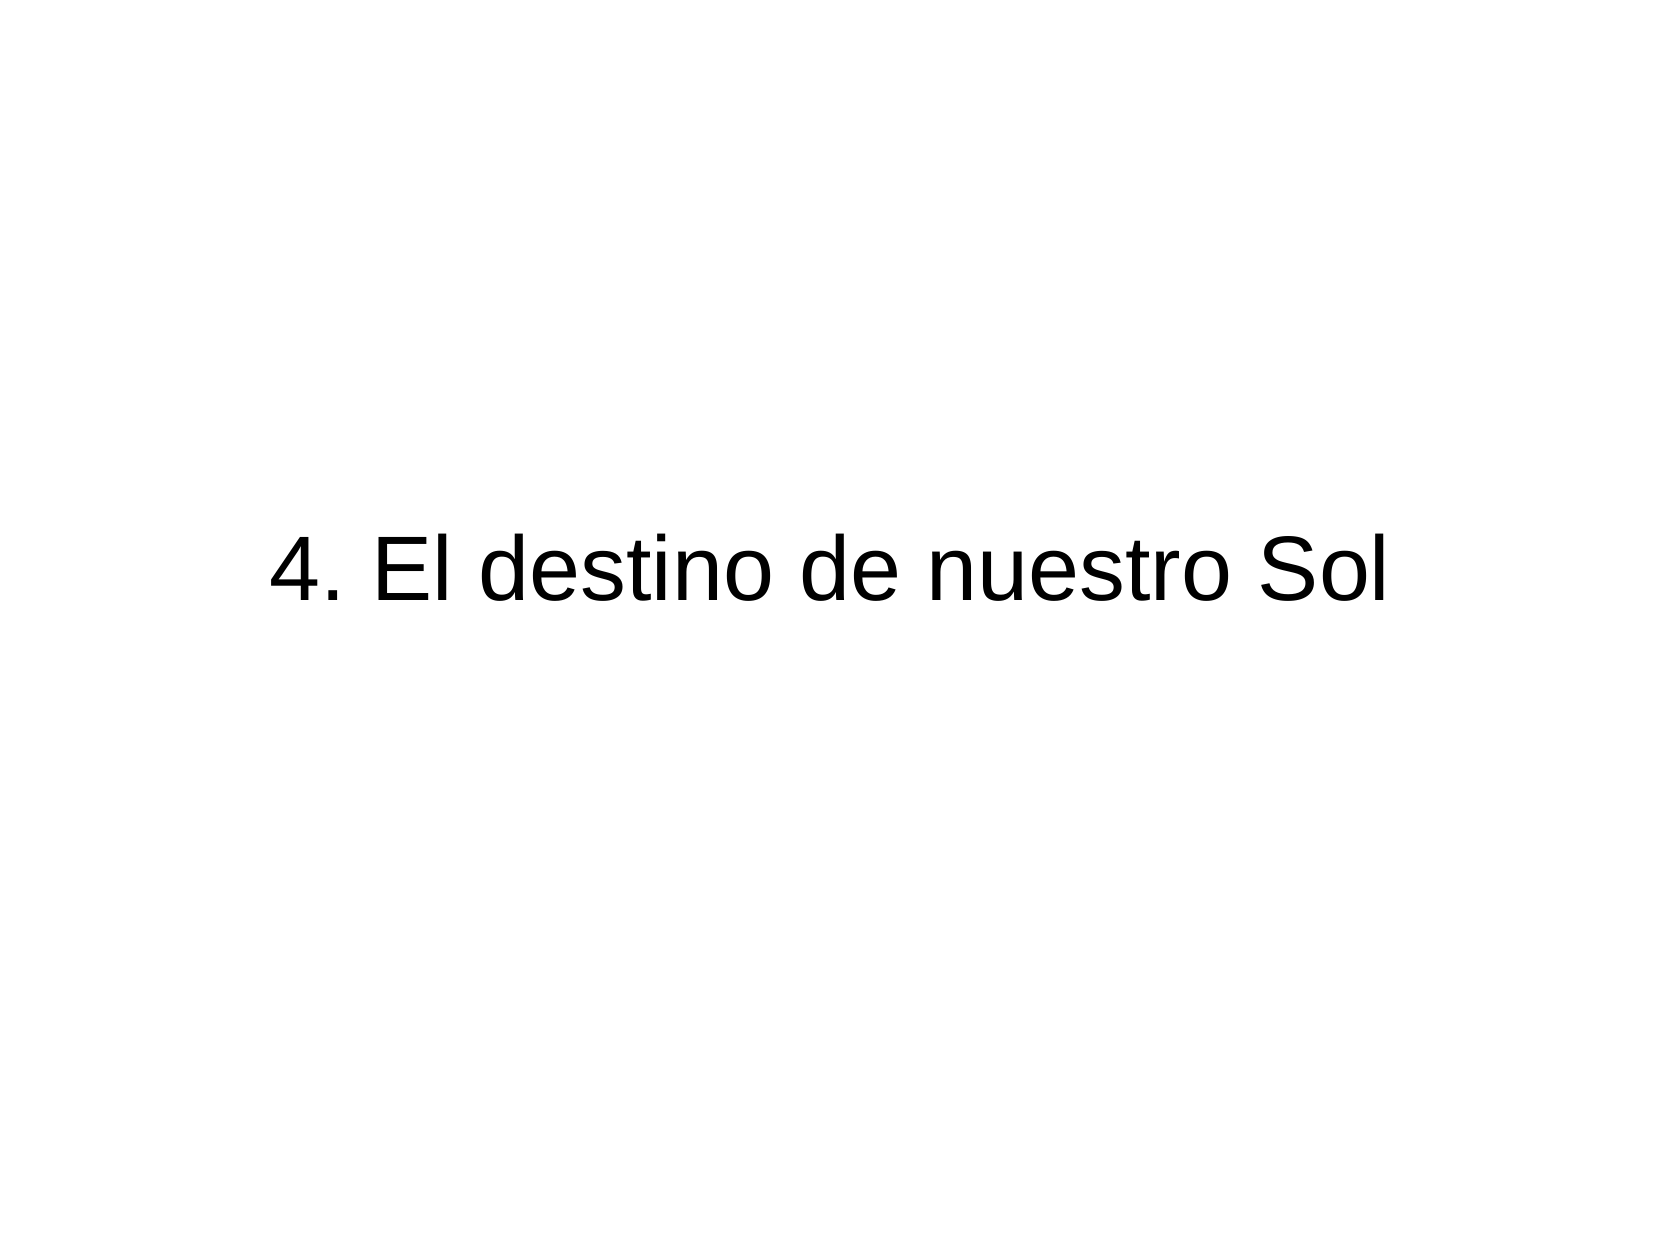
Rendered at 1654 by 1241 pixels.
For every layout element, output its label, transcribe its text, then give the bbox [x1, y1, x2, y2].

title 4. El destino de nuestro Sol [86, 465, 1576, 673]
